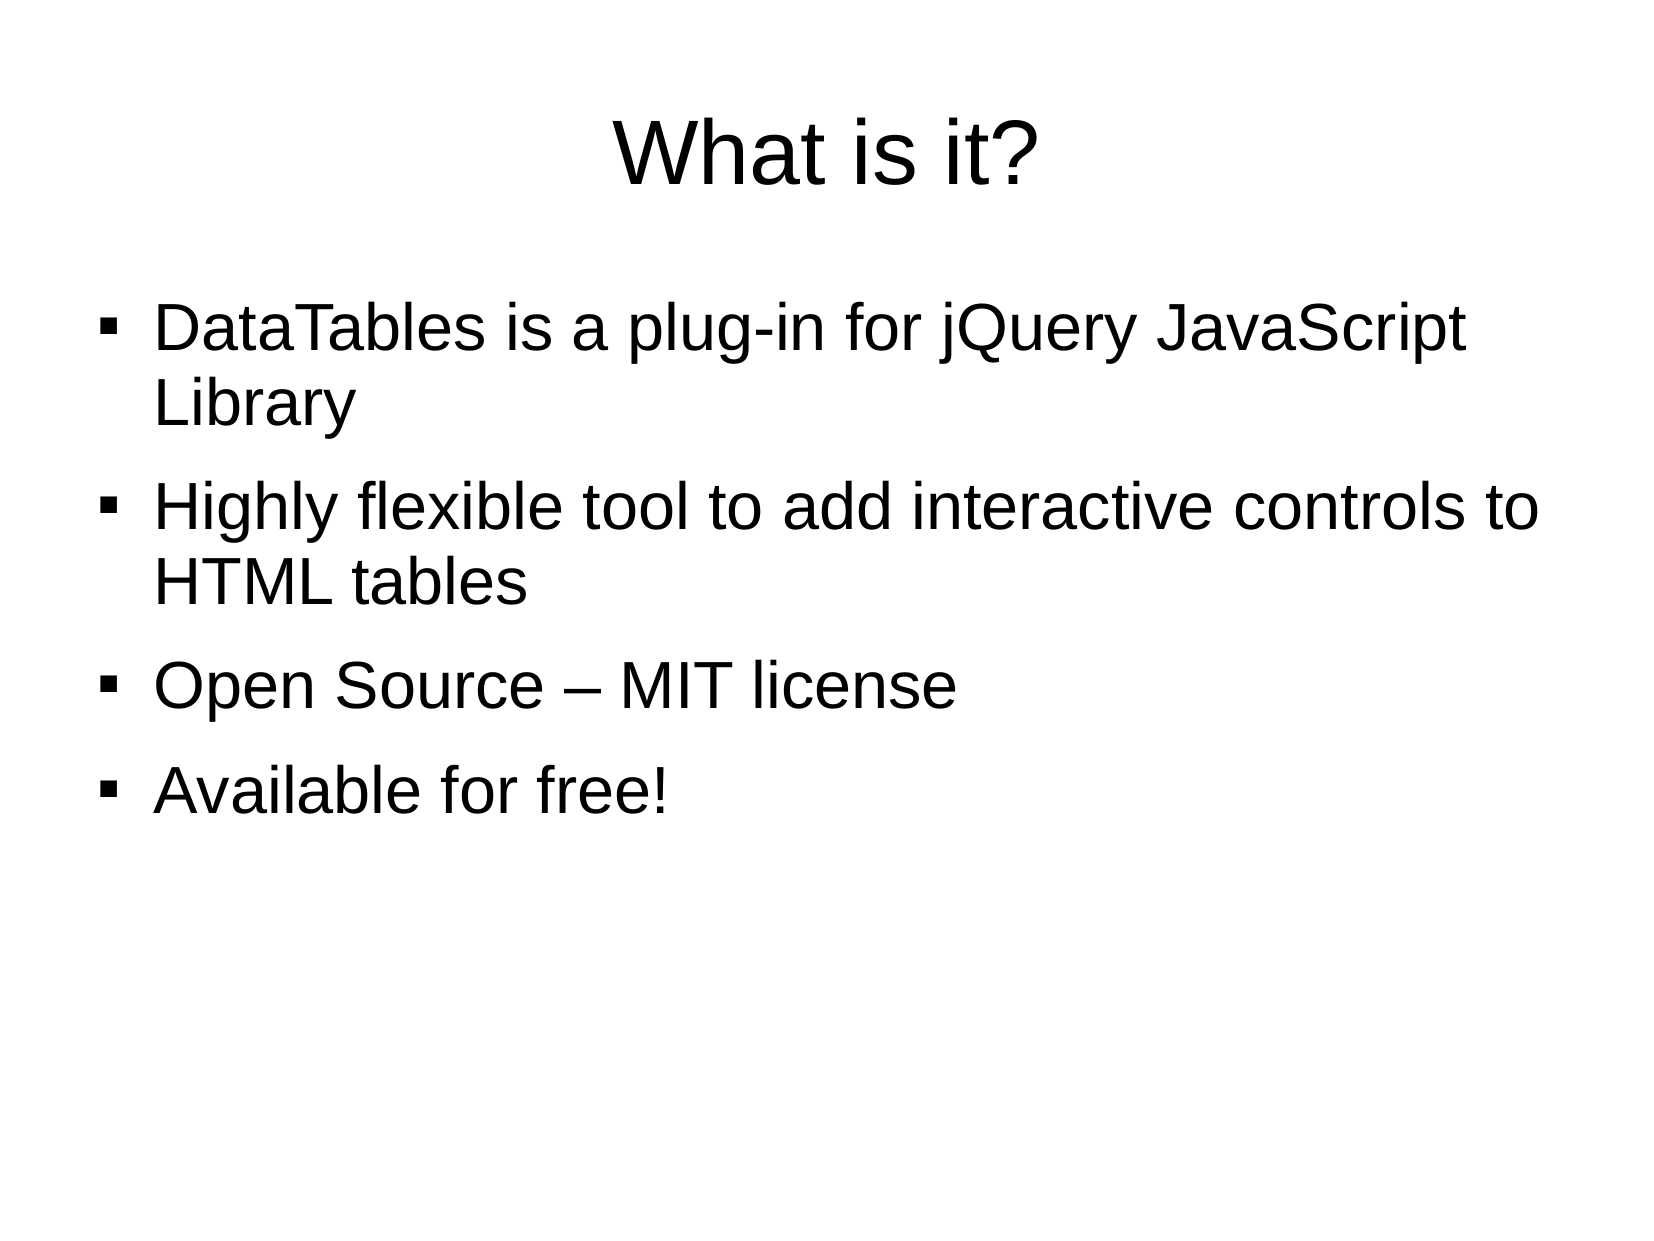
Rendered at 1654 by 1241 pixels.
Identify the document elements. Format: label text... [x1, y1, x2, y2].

list DataTables is a plug-in for jQuery JavaScript Library Highly flexible tool to add interactive controls to HTML tables Open Source – MIT license Available for free! [82, 290, 1571, 1010]
title What is it? [82, 49, 1571, 257]
